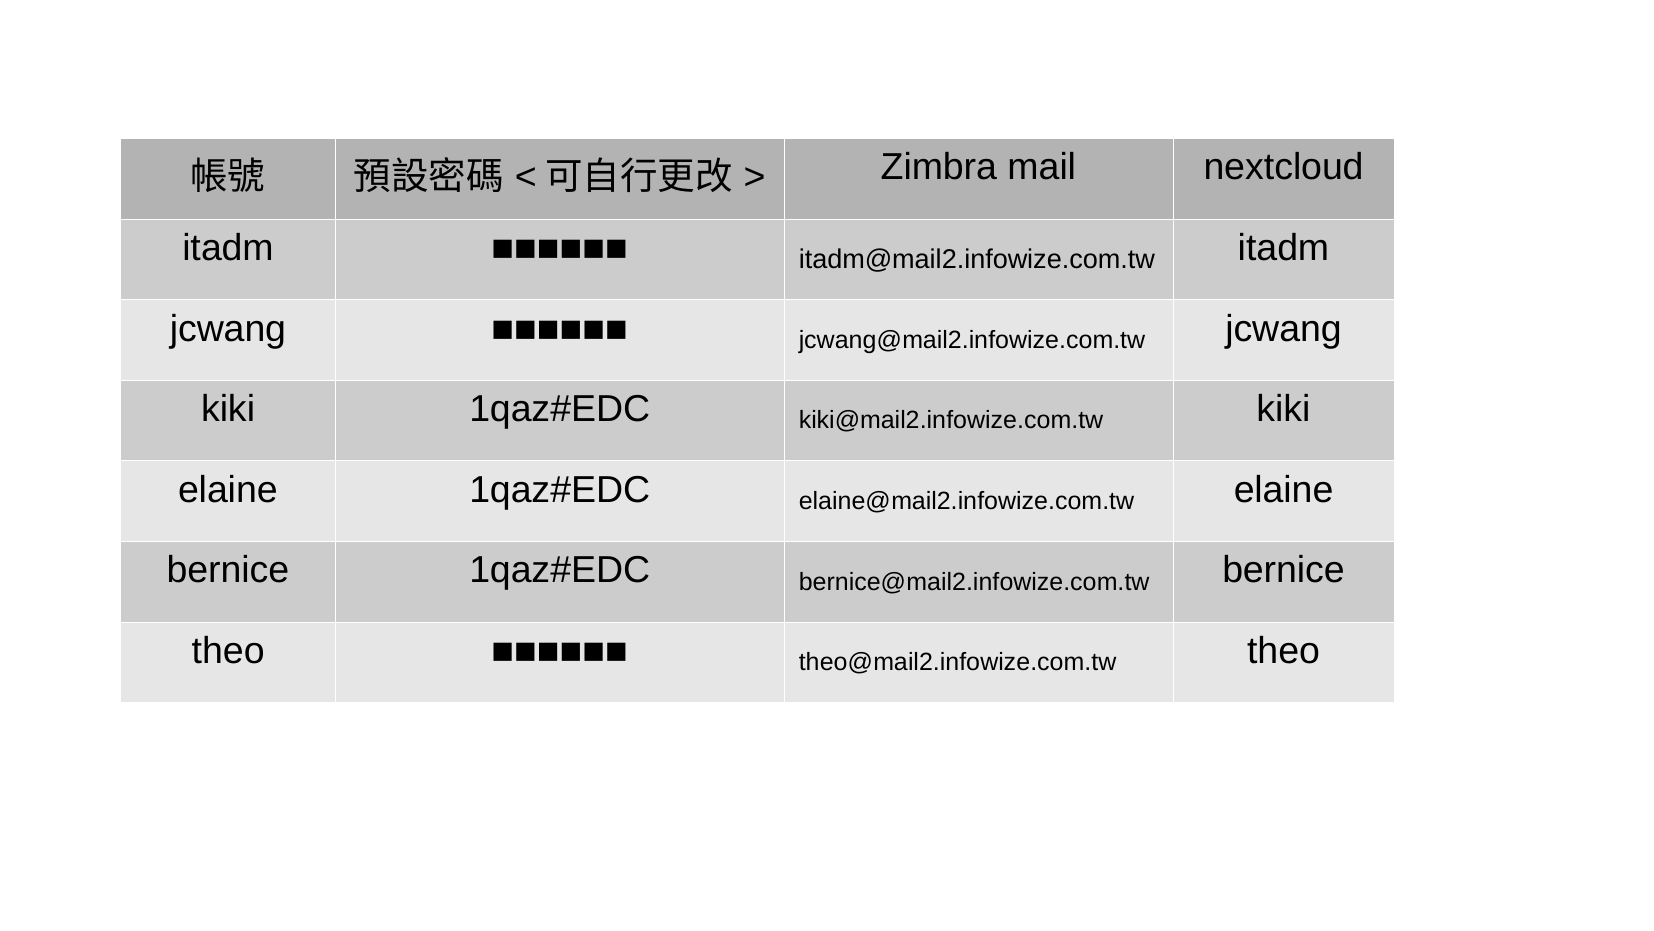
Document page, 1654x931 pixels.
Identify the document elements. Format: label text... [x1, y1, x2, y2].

table_cell elaine [121, 461, 335, 541]
table_cell itadm [1174, 220, 1394, 299]
table_cell 1qaz#EDC [336, 461, 784, 541]
table_header 帳號 [121, 139, 335, 219]
table_cell 1qaz#EDC [336, 542, 784, 622]
table_cell theo [1174, 623, 1394, 702]
table_cell kiki [121, 381, 335, 460]
table_cell theo [121, 623, 335, 702]
table_cell elaine [1174, 461, 1394, 541]
table_cell itadm@mail2.infowize.com.tw [785, 220, 1173, 299]
table_cell jcwang@mail2.infowize.com.tw [785, 300, 1173, 380]
table_header nextcloud [1174, 139, 1394, 219]
table_cell itadm [121, 220, 335, 299]
table_cell jcwang [121, 300, 335, 380]
table_cell elaine@mail2.infowize.com.tw [785, 461, 1173, 541]
table_cell kiki@mail2.infowize.com.tw [785, 381, 1173, 460]
table_cell jcwang [1174, 300, 1394, 380]
table_header 預設密碼<可自行更改> [336, 139, 784, 219]
table_cell bernice [121, 542, 335, 622]
table_cell ■■■■■■ [336, 300, 784, 380]
table_cell 1qaz#EDC [336, 381, 784, 460]
table_cell theo@mail2.infowize.com.tw [785, 623, 1173, 702]
table_cell ■■■■■■ [336, 623, 784, 702]
table_cell bernice@mail2.infowize.com.tw [785, 542, 1173, 622]
table_cell ■■■■■■ [336, 220, 784, 299]
table_cell bernice [1174, 542, 1394, 622]
table_cell kiki [1174, 381, 1394, 460]
table_header Zimbra mail [785, 139, 1173, 219]
